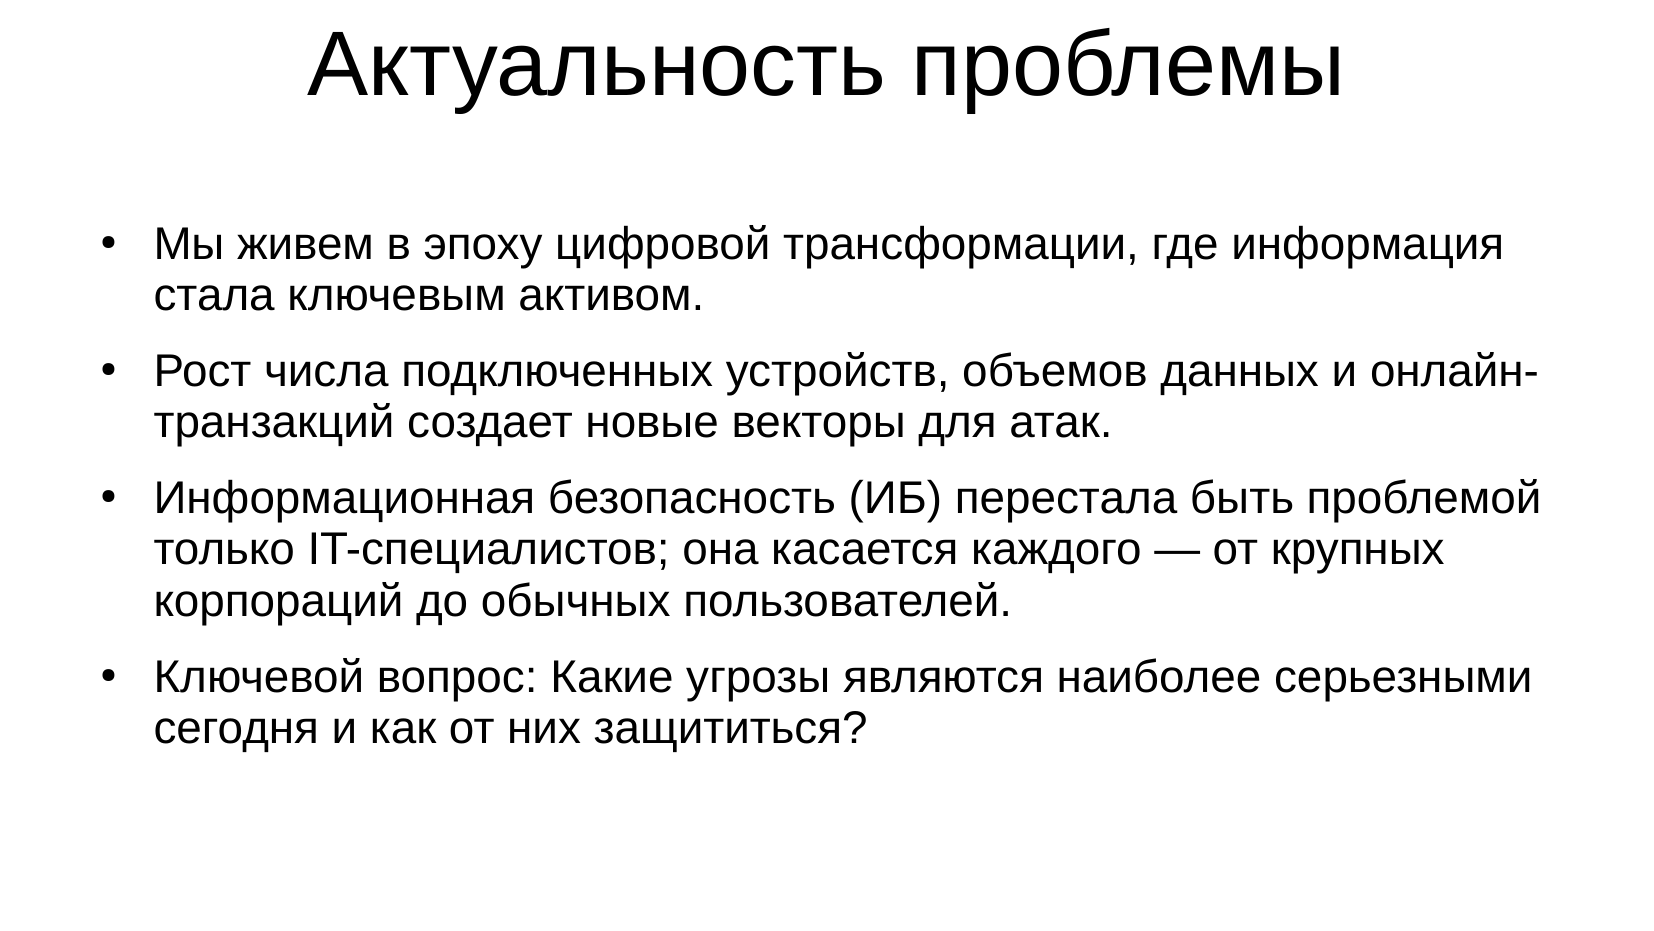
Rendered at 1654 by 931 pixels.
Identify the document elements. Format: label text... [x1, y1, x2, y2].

title Актуальность проблемы [82, 12, 1571, 217]
list Мы живем в эпоху цифровой трансформации, где информация стала ключевым активом. Рост числа подключенных устройств, объемов данных и онлайн-транзакций создает новые векторы для атак. Информационная безопасность (ИБ) перестала быть проблемой только IT-специалистов; она касается каждого — от крупных корпораций до обычных пользователей. Ключевой вопрос: Какие угрозы являются наиболее серьезными сегодня и как от них защититься? [82, 217, 1571, 758]
